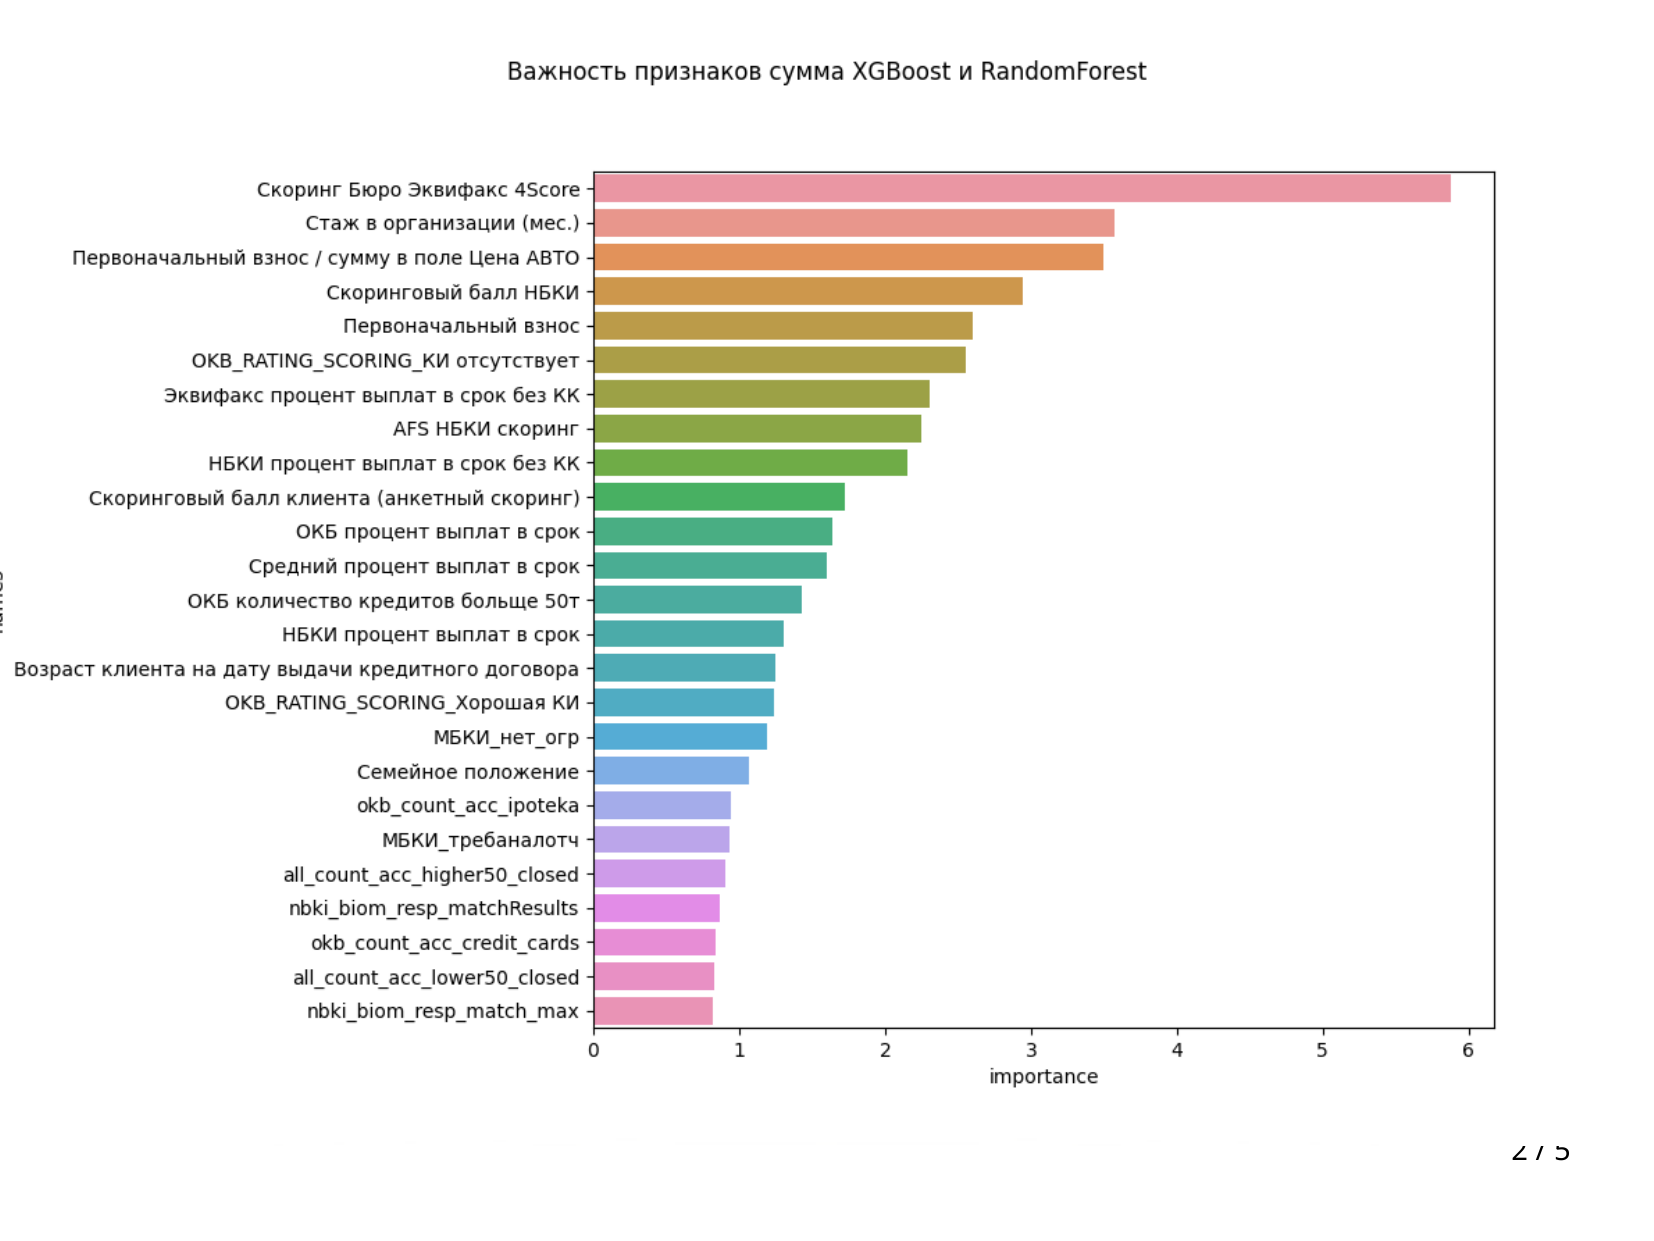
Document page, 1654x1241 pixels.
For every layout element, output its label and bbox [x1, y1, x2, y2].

picture [0, 48, 1654, 1147]
